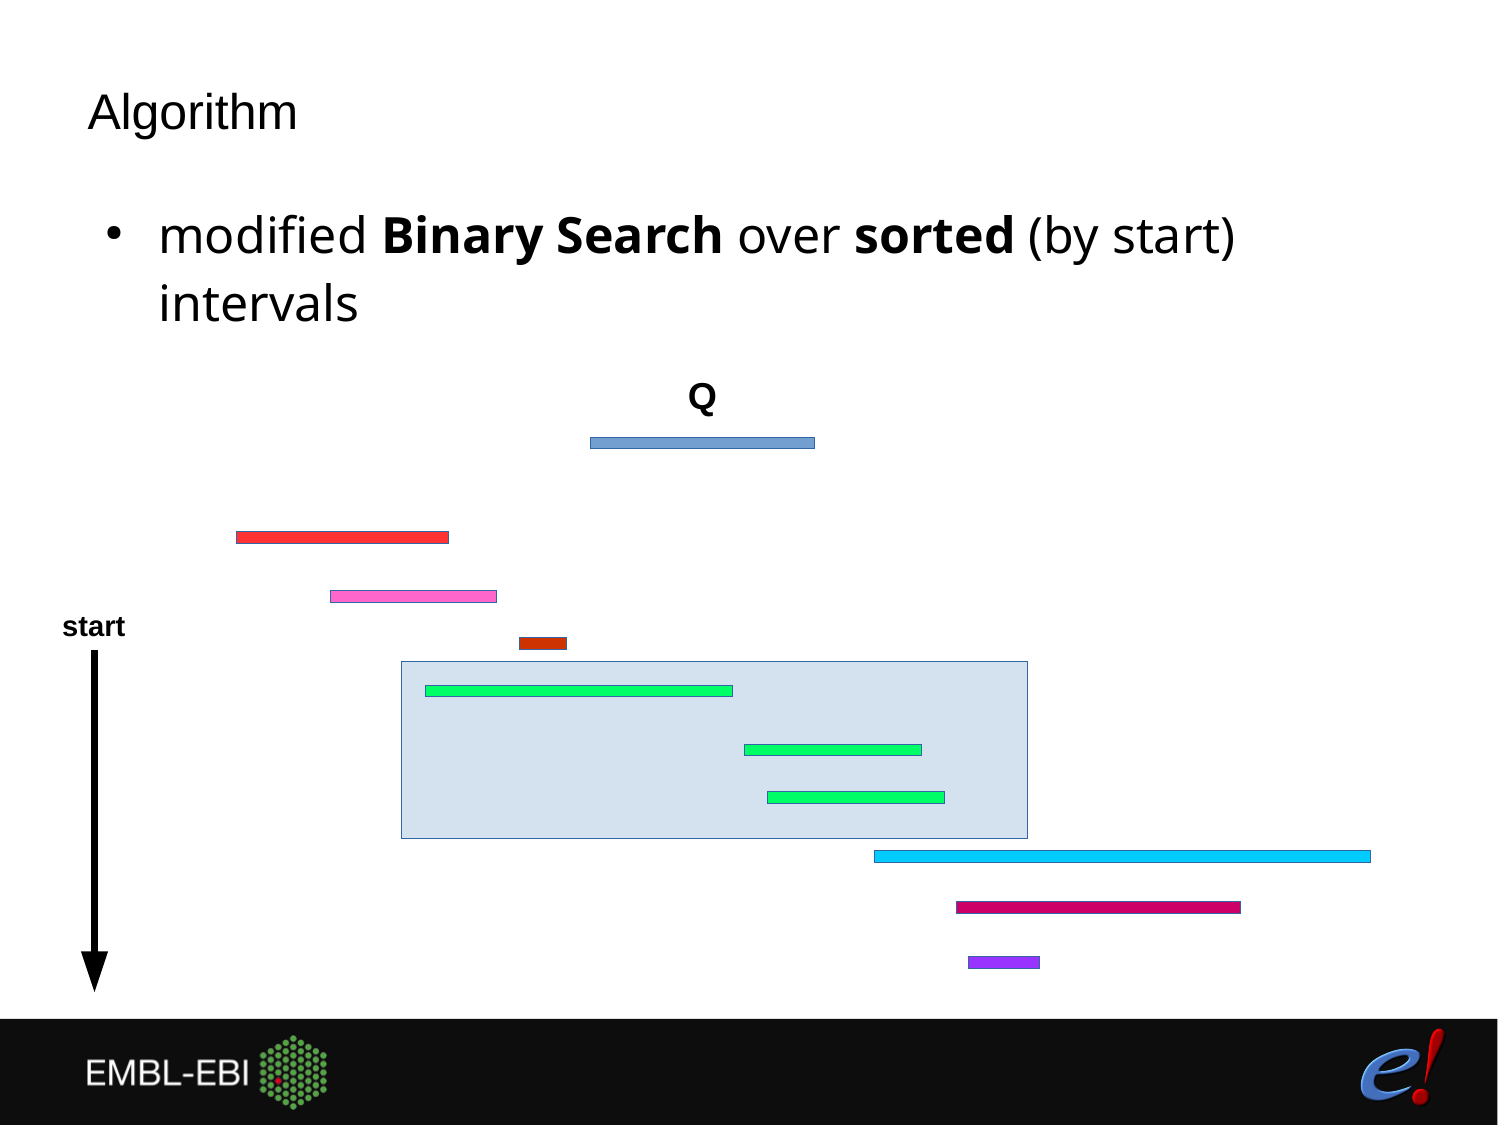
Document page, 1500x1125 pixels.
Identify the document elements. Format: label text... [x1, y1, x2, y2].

text_box [425, 685, 733, 697]
text_box [767, 791, 945, 804]
title Algorithm [87, 50, 1425, 175]
text_box Q [673, 368, 733, 426]
text_box [874, 850, 1371, 863]
text_box start [47, 602, 141, 650]
picture [87, 1035, 327, 1110]
list modified Binary Search over sorted (by start) intervals [87, 200, 1425, 914]
text_box [330, 590, 497, 603]
text_box [236, 531, 449, 544]
text_box [590, 437, 815, 449]
text_box [519, 637, 567, 650]
text_box [744, 744, 922, 756]
picture [1357, 1026, 1448, 1112]
text_box [956, 901, 1241, 914]
text_box [968, 956, 1040, 969]
